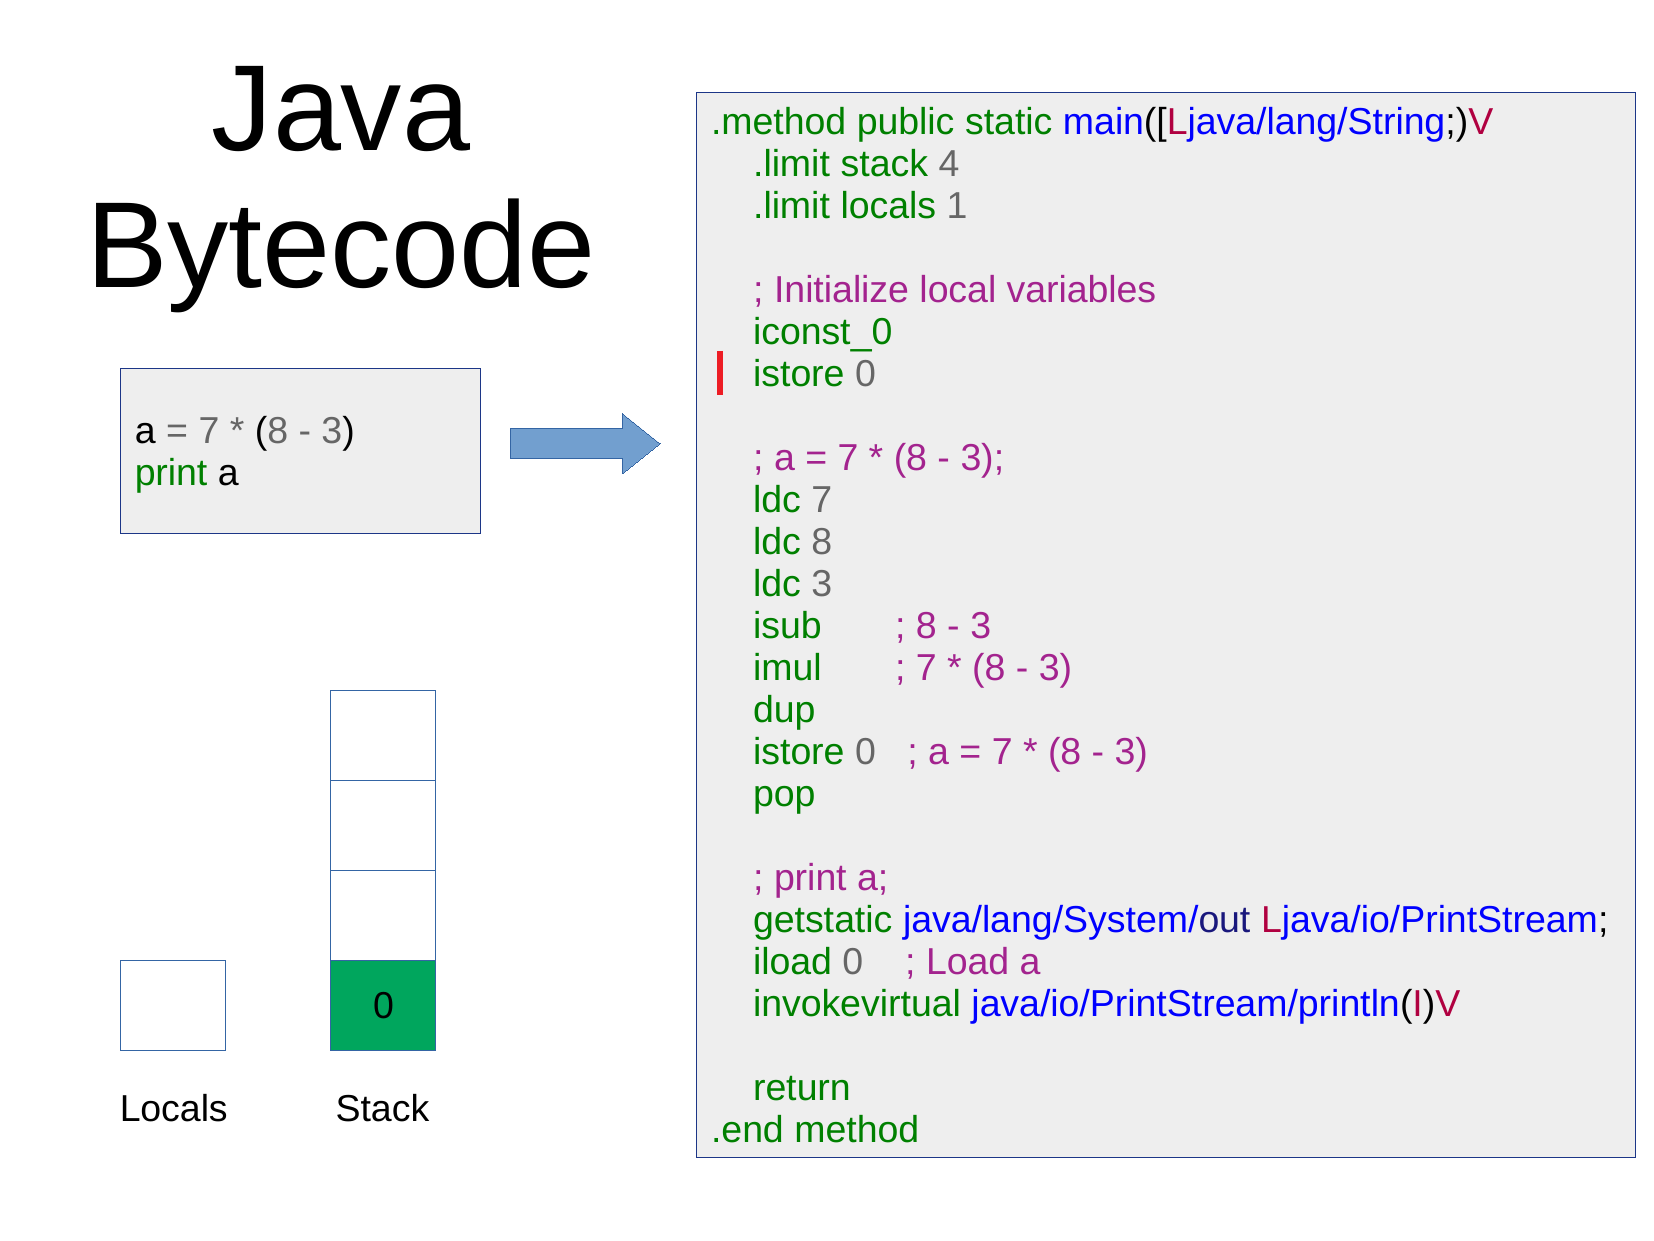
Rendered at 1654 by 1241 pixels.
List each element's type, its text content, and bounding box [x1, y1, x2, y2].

text_box [510, 413, 661, 474]
text_box .method public static main([Ljava/lang/String;)V .limit stack 4 .limit locals 1 ; Initialize local variables iconst_0 istore 0 ; a = 7 * (8 - 3); ldc 7 ldc 8 ldc 3 isub ; 8 - 3 imul ; 7 * (8 - 3) dup istore 0 ; a = 7 * (8 - 3) pop ; print a; getstatic java/lang/System/out Ljava/io/PrintStream; iload 0 ; Load a invokevirtual java/io/PrintStream/println(I)V return .end method [696, 92, 1636, 1158]
text_box Stack [320, 1080, 471, 1137]
text_box Locals [105, 1080, 256, 1137]
title Java Bytecode [0, 39, 683, 314]
text_box 0 [330, 960, 436, 1051]
text_box a = 7 * (8 - 3) print a [120, 368, 481, 534]
text_box [330, 690, 436, 960]
text_box [120, 960, 226, 1051]
